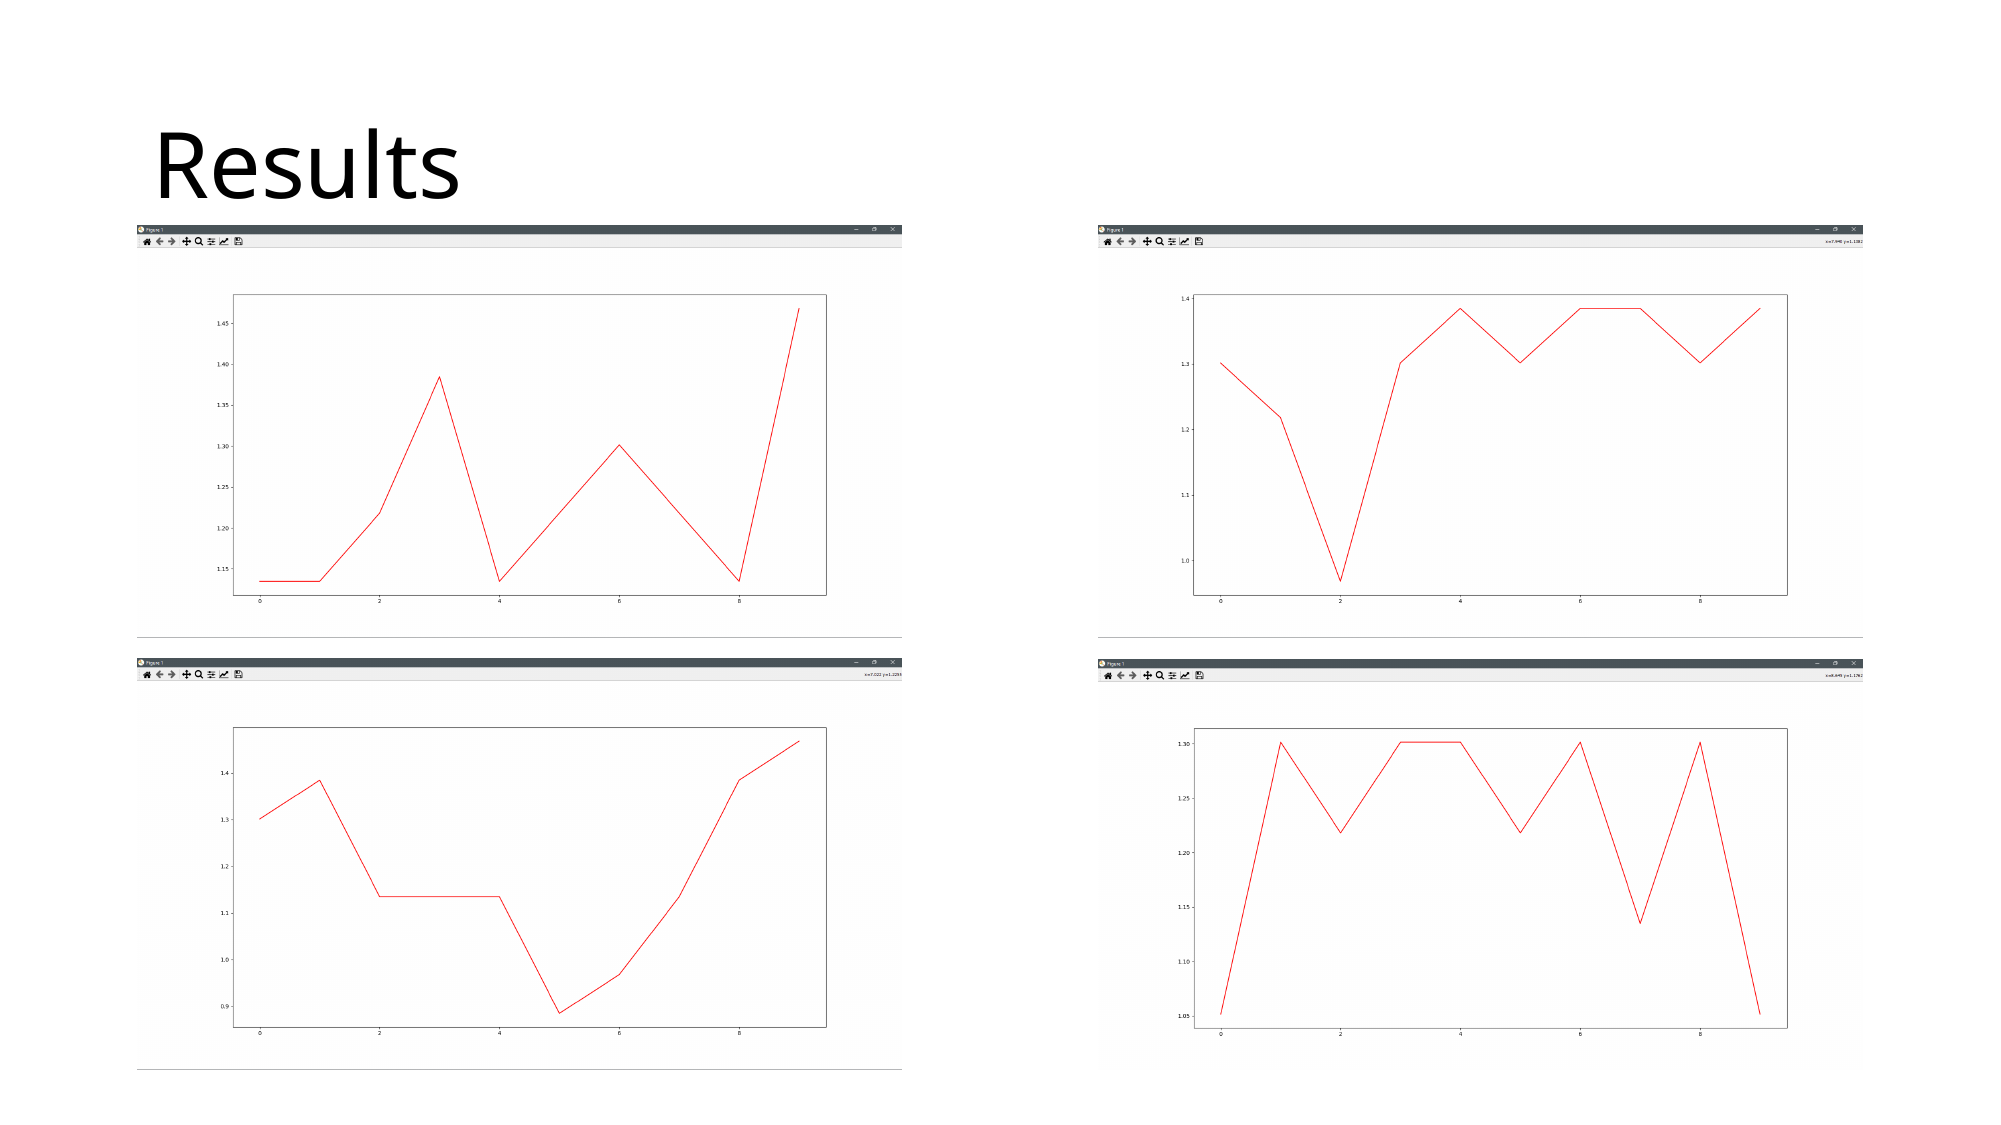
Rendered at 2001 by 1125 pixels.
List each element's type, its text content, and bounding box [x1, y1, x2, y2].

picture [137, 658, 902, 1070]
picture [1098, 225, 1863, 638]
title Results [137, 59, 1863, 278]
picture [1098, 659, 1863, 1070]
picture [137, 225, 902, 638]
